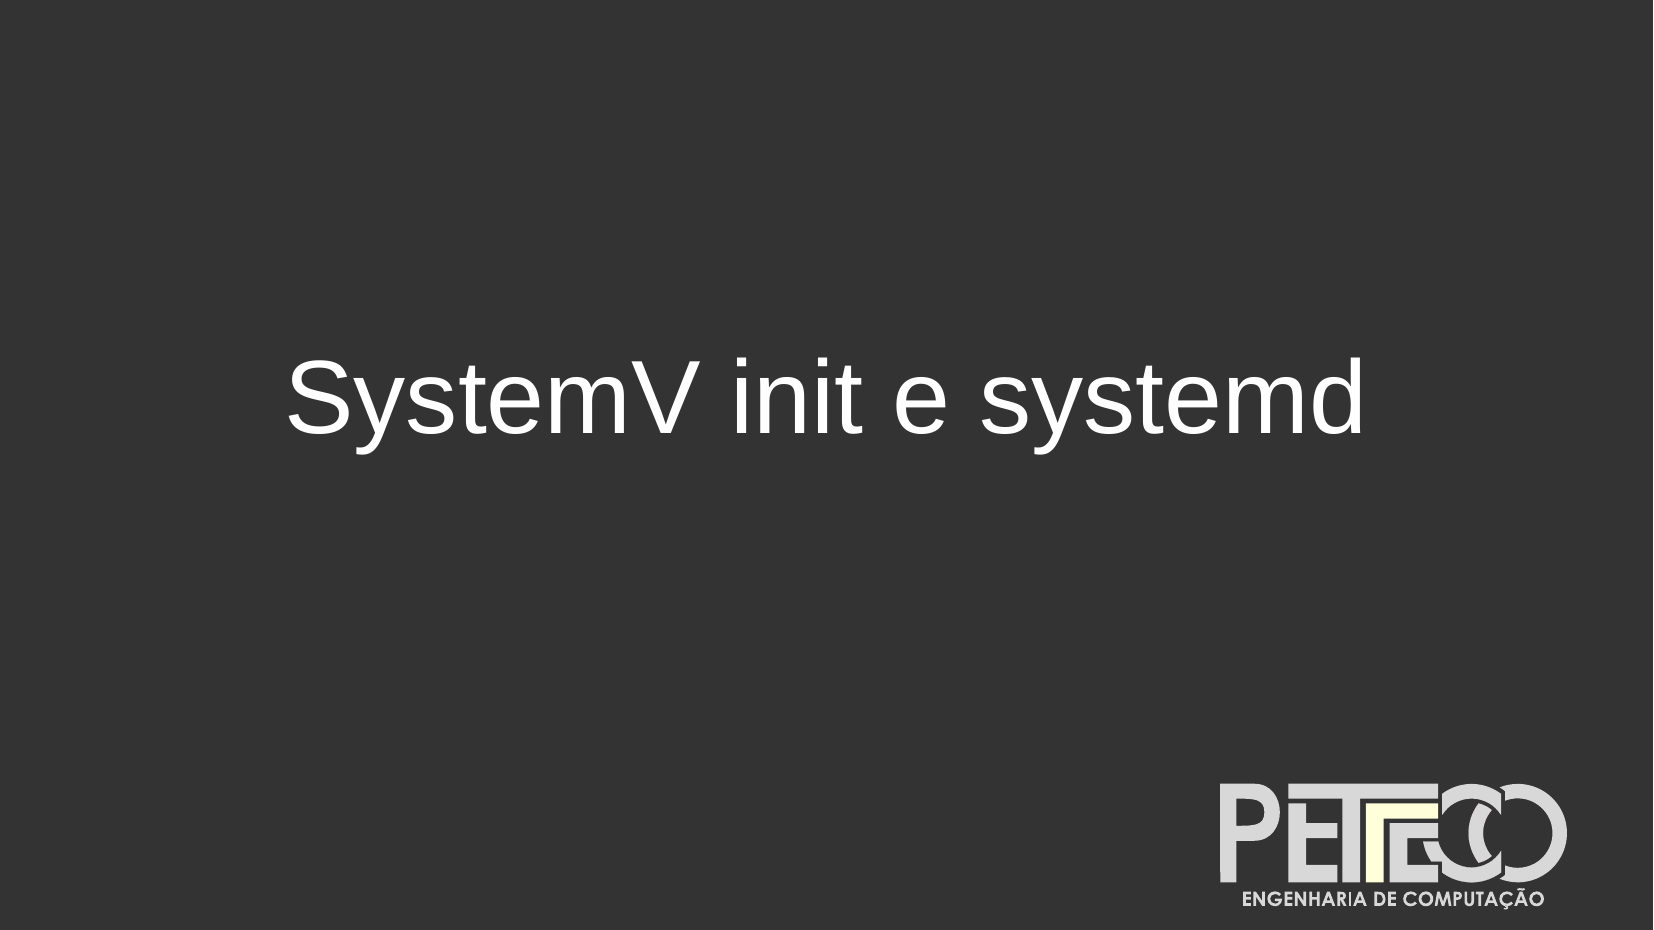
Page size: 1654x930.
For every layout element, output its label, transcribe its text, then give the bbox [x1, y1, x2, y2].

subtitle SystemV init e systemd [82, 37, 1571, 757]
